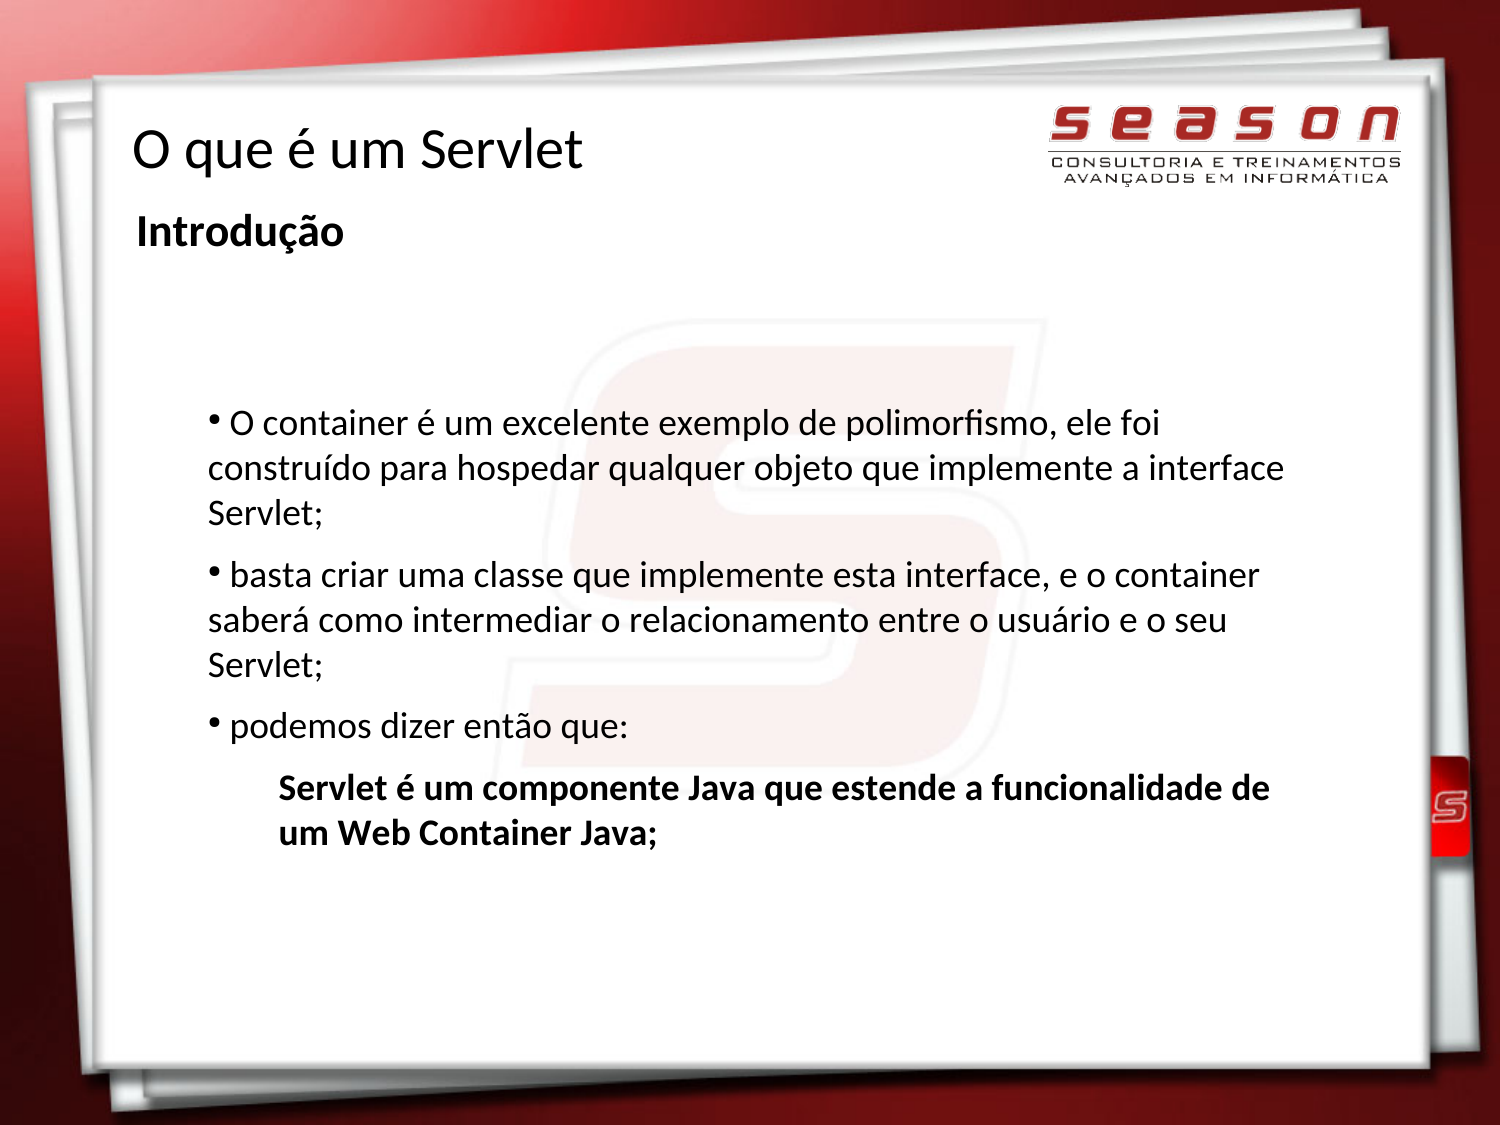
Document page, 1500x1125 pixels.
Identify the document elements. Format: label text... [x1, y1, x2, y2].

picture [0, 0, 1500, 1125]
text_box O container é um excelente exemplo de polimorfismo, ele foi construído para hospedar qualquer objeto que implemente a interface Servlet; basta criar uma classe que implemente esta interface, e o container saberá como intermediar o relacionamento entre o usuário e o seu Servlet; podemos dizer então que: Servlet é um componente Java que estende a funcionalidade de um Web Container Java; [207, 357, 1328, 894]
text_box Introdução [119, 200, 1240, 256]
title O que é um Servlet [118, 33, 1394, 257]
